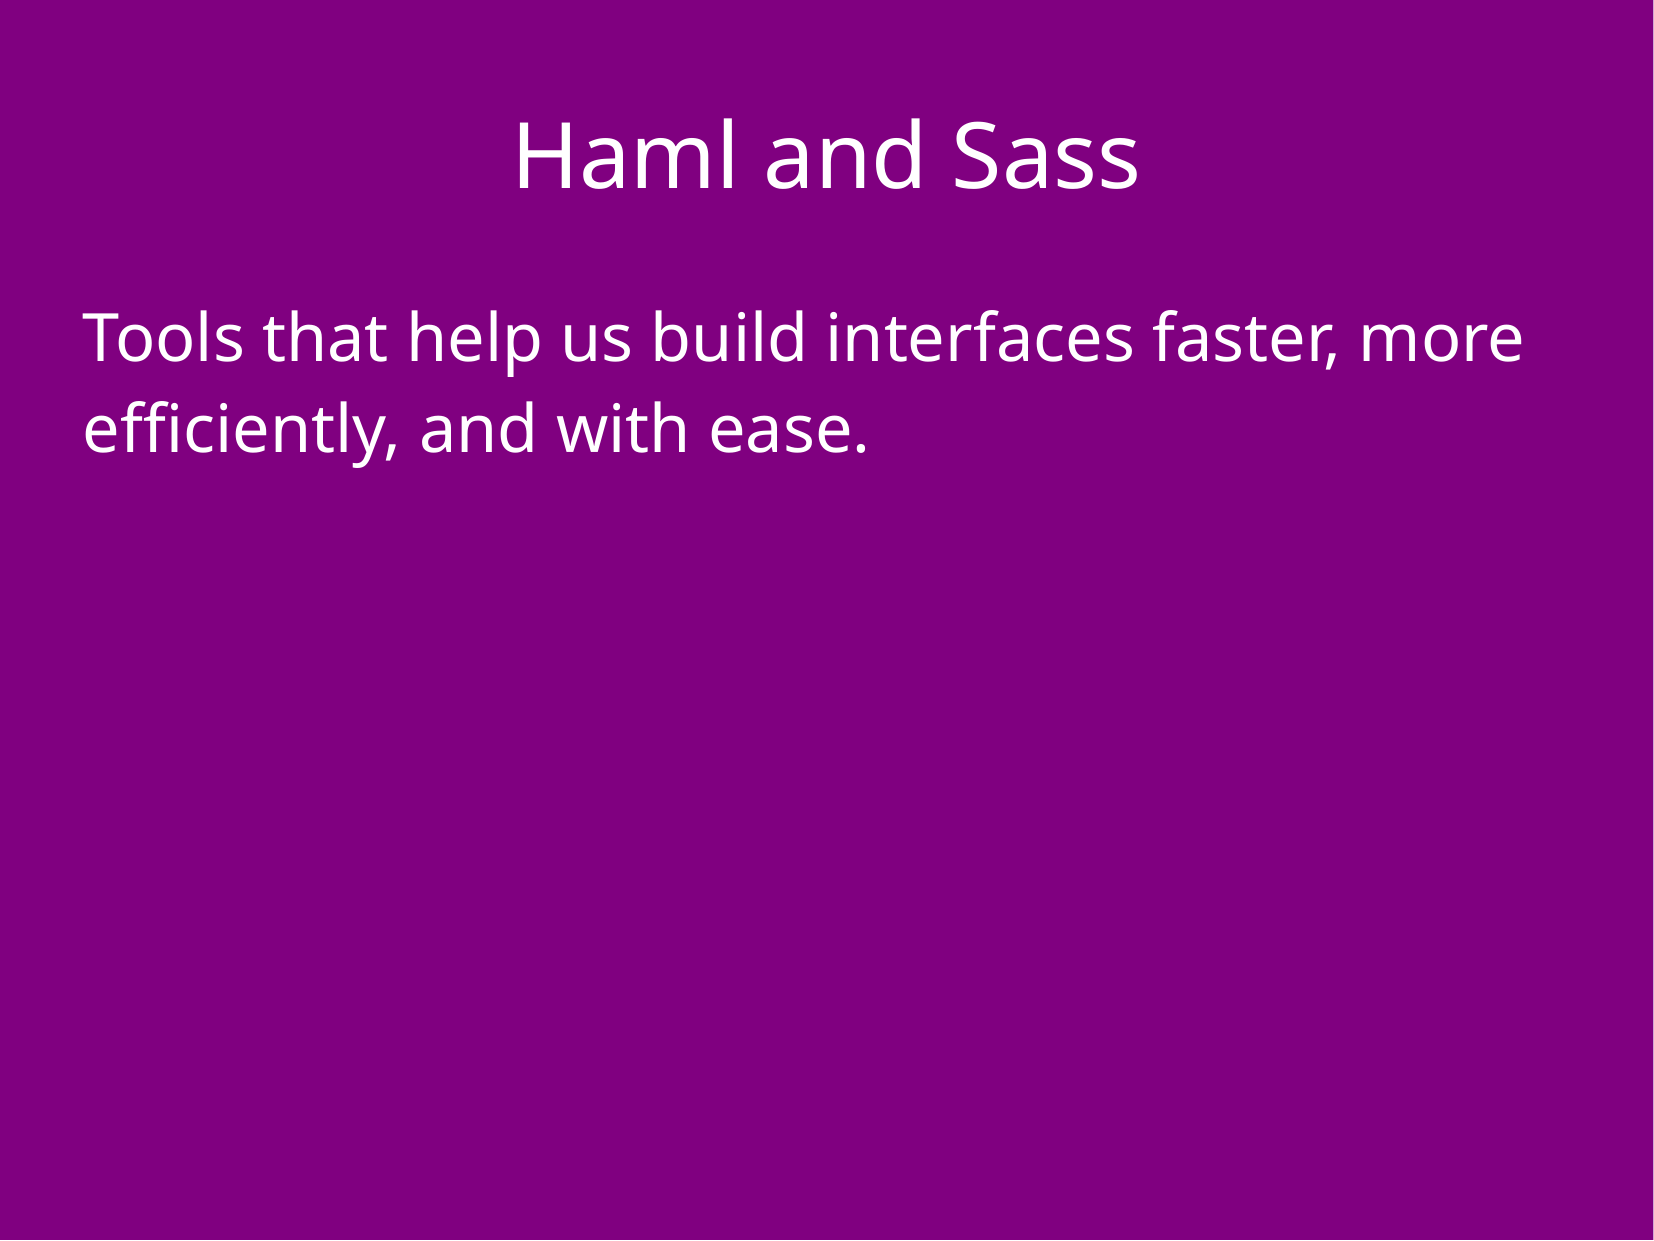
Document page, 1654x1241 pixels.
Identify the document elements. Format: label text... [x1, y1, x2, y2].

subtitle Tools that help us build interfaces faster, more efficiently, and with ease. [82, 290, 1571, 1109]
title Haml and Sass [82, 49, 1571, 257]
